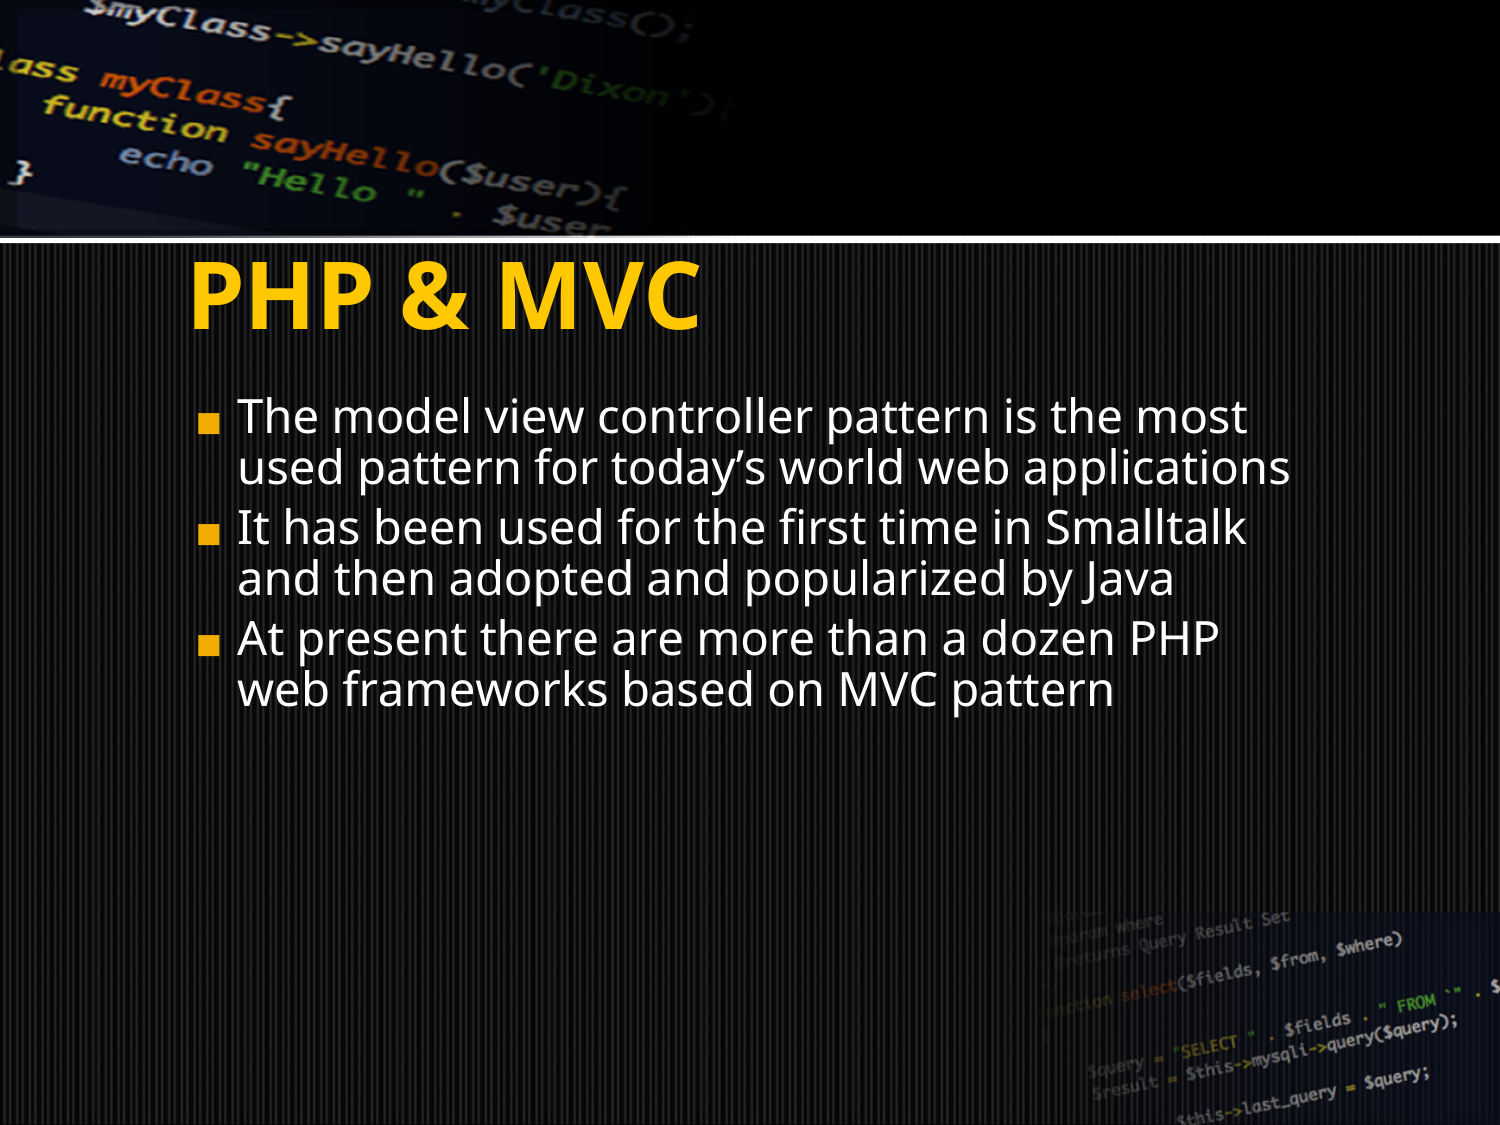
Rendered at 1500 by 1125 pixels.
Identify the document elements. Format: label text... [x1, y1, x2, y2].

title PHP & MVC [171, 168, 1324, 356]
list The model view controller pattern is the most used pattern for today’s world web applications It has been used for the first time in Smalltalk and then adopted and popularized by Java At present there are more than a dozen PHP web frameworks based on MVC pattern [171, 385, 1317, 953]
picture [0, 243, 1500, 1125]
picture [0, 0, 743, 238]
